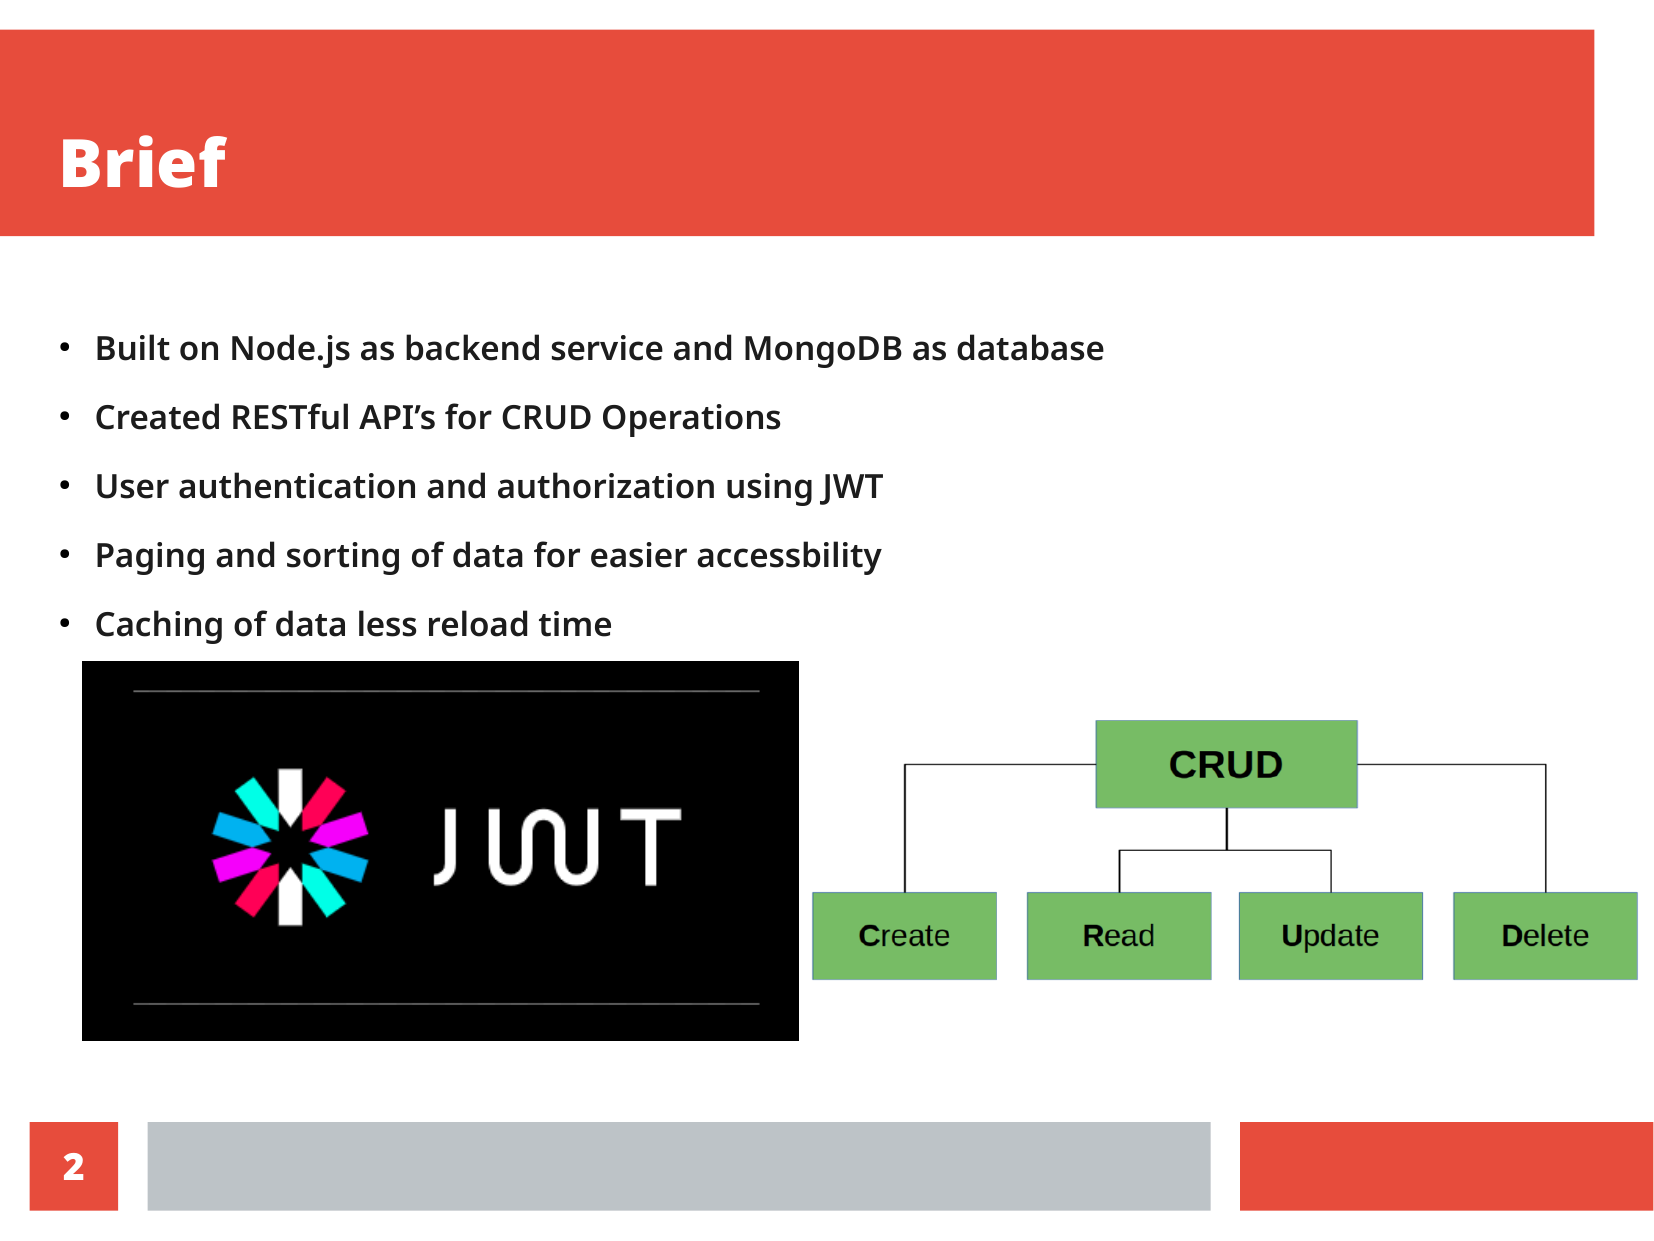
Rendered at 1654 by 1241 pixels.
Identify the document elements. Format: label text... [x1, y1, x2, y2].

list Built on Node.js as backend service and MongoDB as database Created RESTful API’s for CRUD Operations User authentication and authorization using JWT Paging and sorting of data for easier accessbility Caching of data less reload time [59, 324, 1565, 1093]
title Brief [59, 59, 1595, 207]
picture [82, 661, 799, 1042]
picture [805, 684, 1642, 1029]
